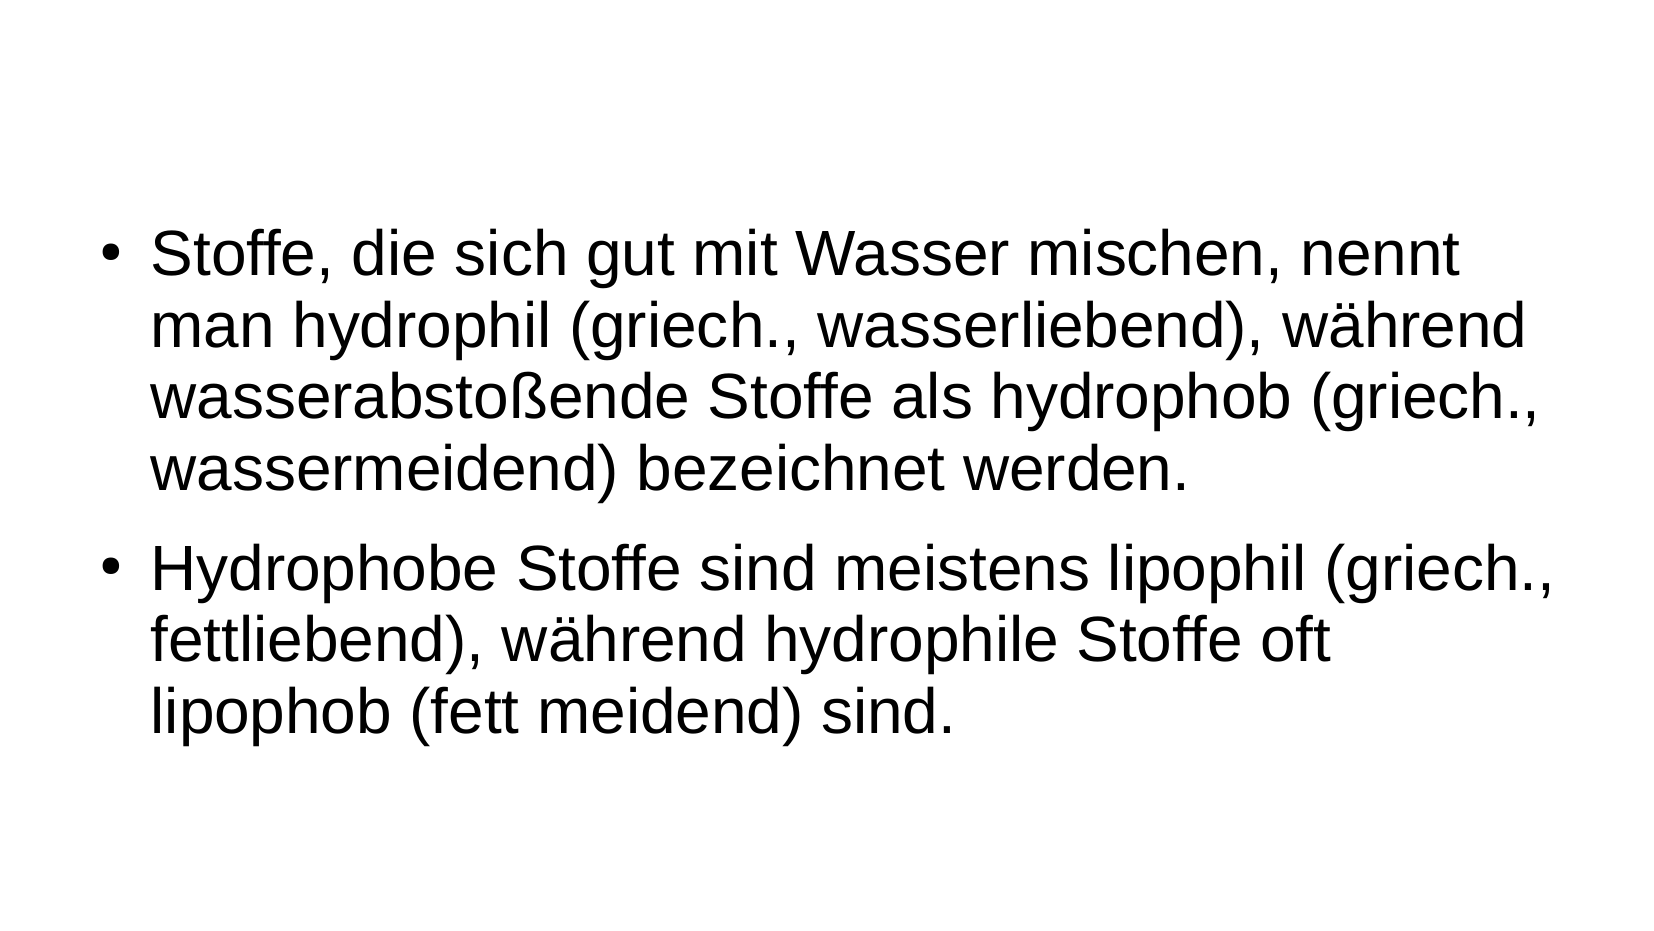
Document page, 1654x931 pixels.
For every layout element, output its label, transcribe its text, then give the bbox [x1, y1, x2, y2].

list Stoffe, die sich gut mit Wasser mischen, nennt man hydrophil (griech., wasserliebend), während wasserabstoßende Stoffe als hydrophob (griech., wassermeidend) bezeichnet werden. Hydrophobe Stoffe sind meistens lipophil (griech., fettliebend), während hydrophile Stoffe oft lipophob (fett meidend) sind. [82, 217, 1571, 758]
